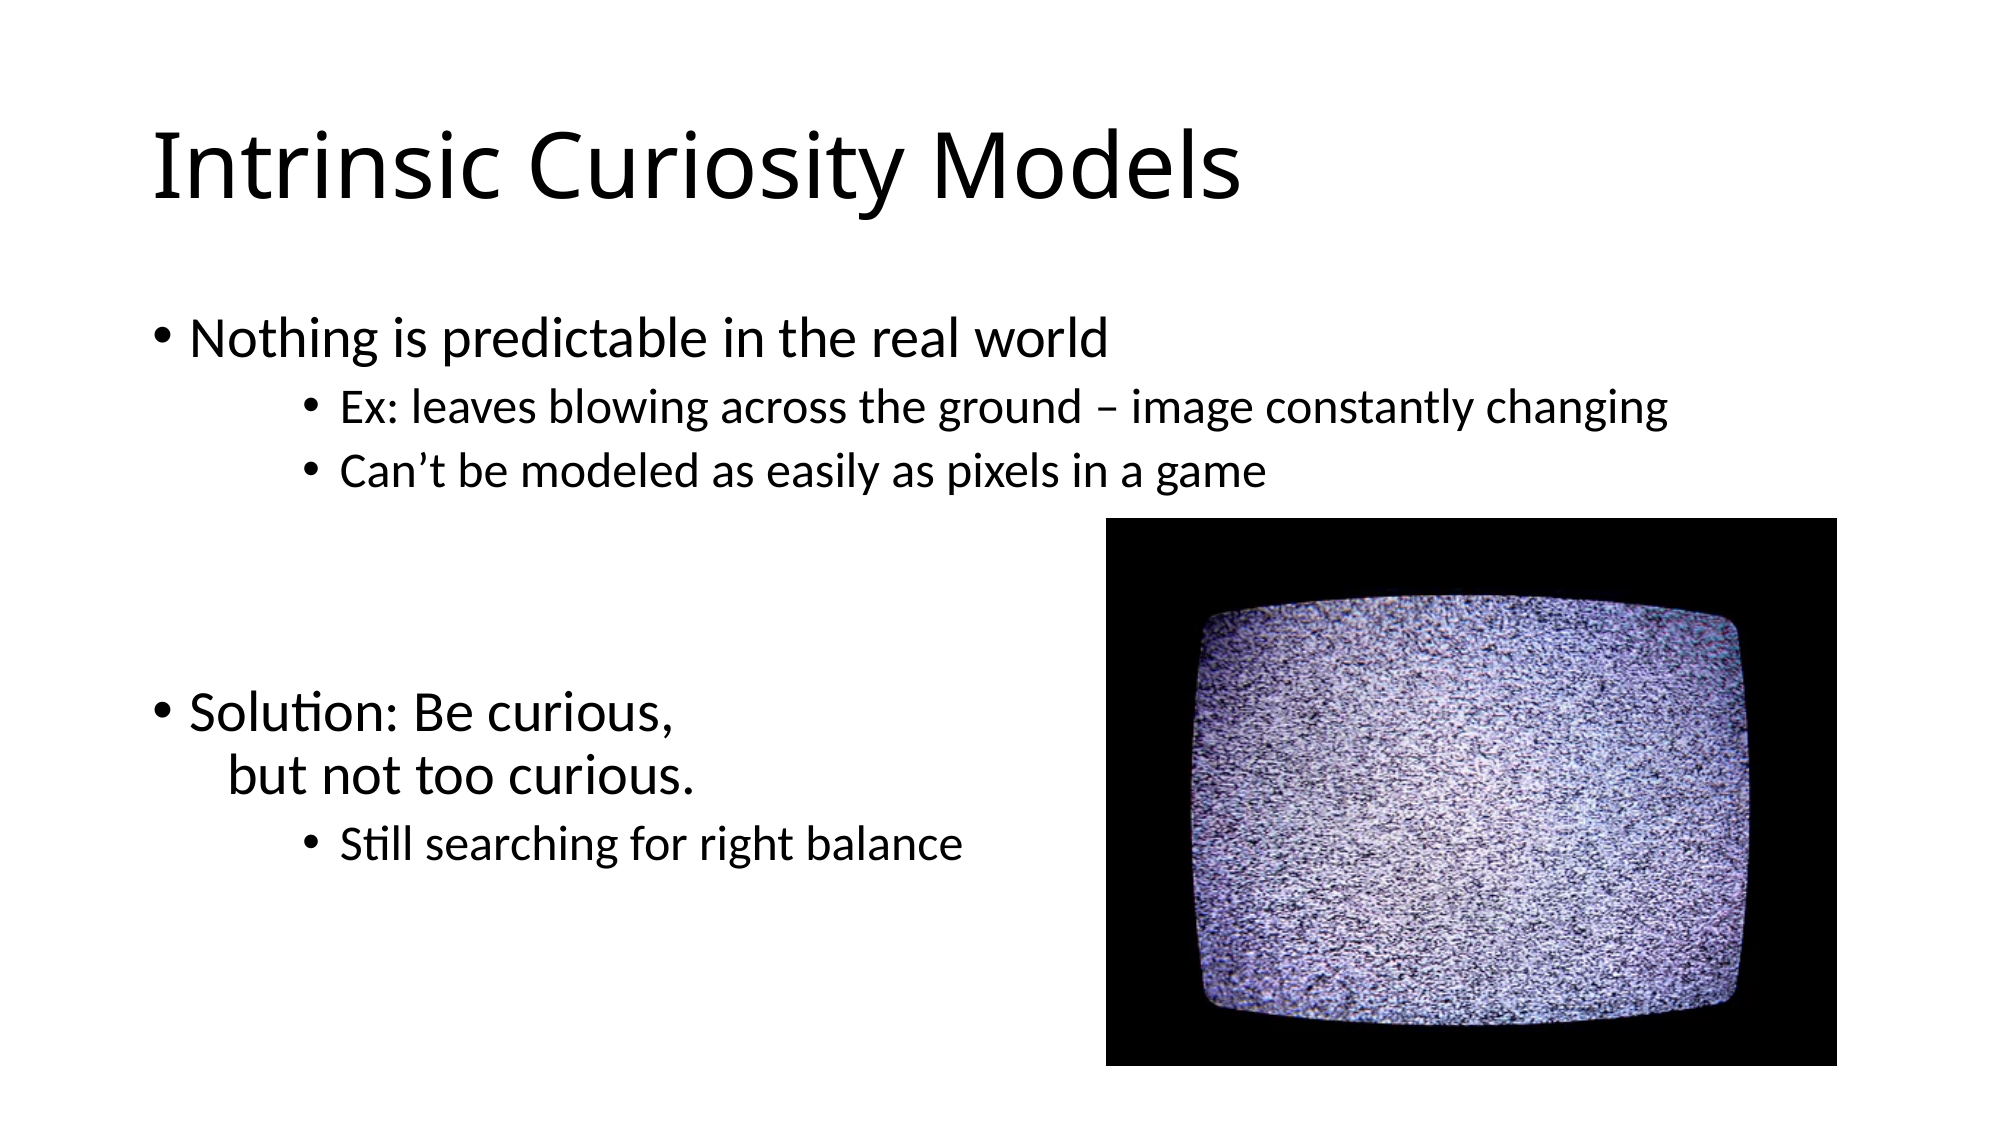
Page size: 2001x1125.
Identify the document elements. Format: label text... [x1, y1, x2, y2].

list Nothing is predictable in the real world Ex: leaves blowing across the ground – image constantly changing Can’t be modeled as easily as pixels in a game Solution: Be curious, but not too curious. Still searching for right balance [137, 299, 1863, 1014]
picture [1106, 518, 1837, 1066]
title Intrinsic Curiosity Models [137, 59, 1863, 278]
